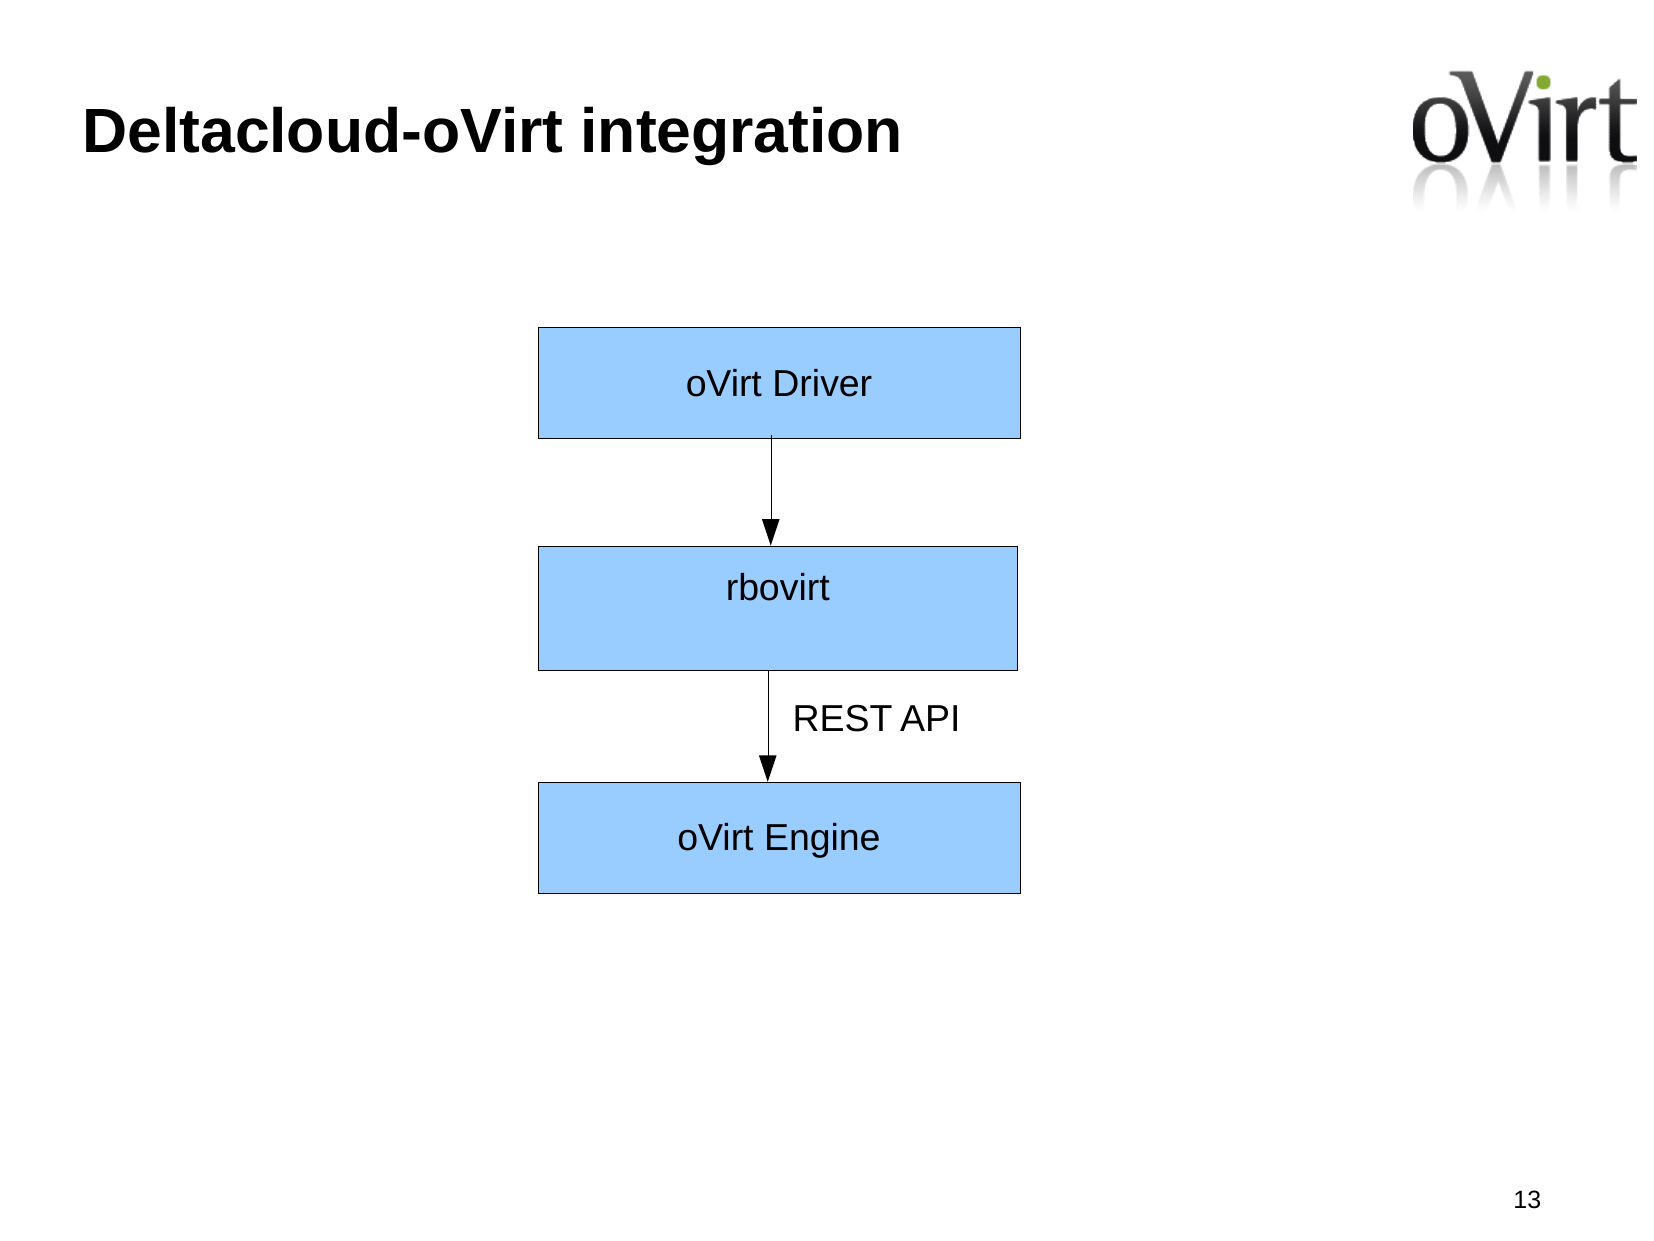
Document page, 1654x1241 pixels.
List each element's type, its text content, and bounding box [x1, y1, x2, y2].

text_box rbovirt [538, 546, 1018, 671]
text_box oVirt Driver [538, 327, 1021, 439]
picture [1413, 63, 1637, 212]
text_box oVirt Engine [538, 782, 1021, 894]
title Deltacloud-oVirt integration [82, 37, 1303, 226]
text_box REST API [777, 689, 1019, 747]
